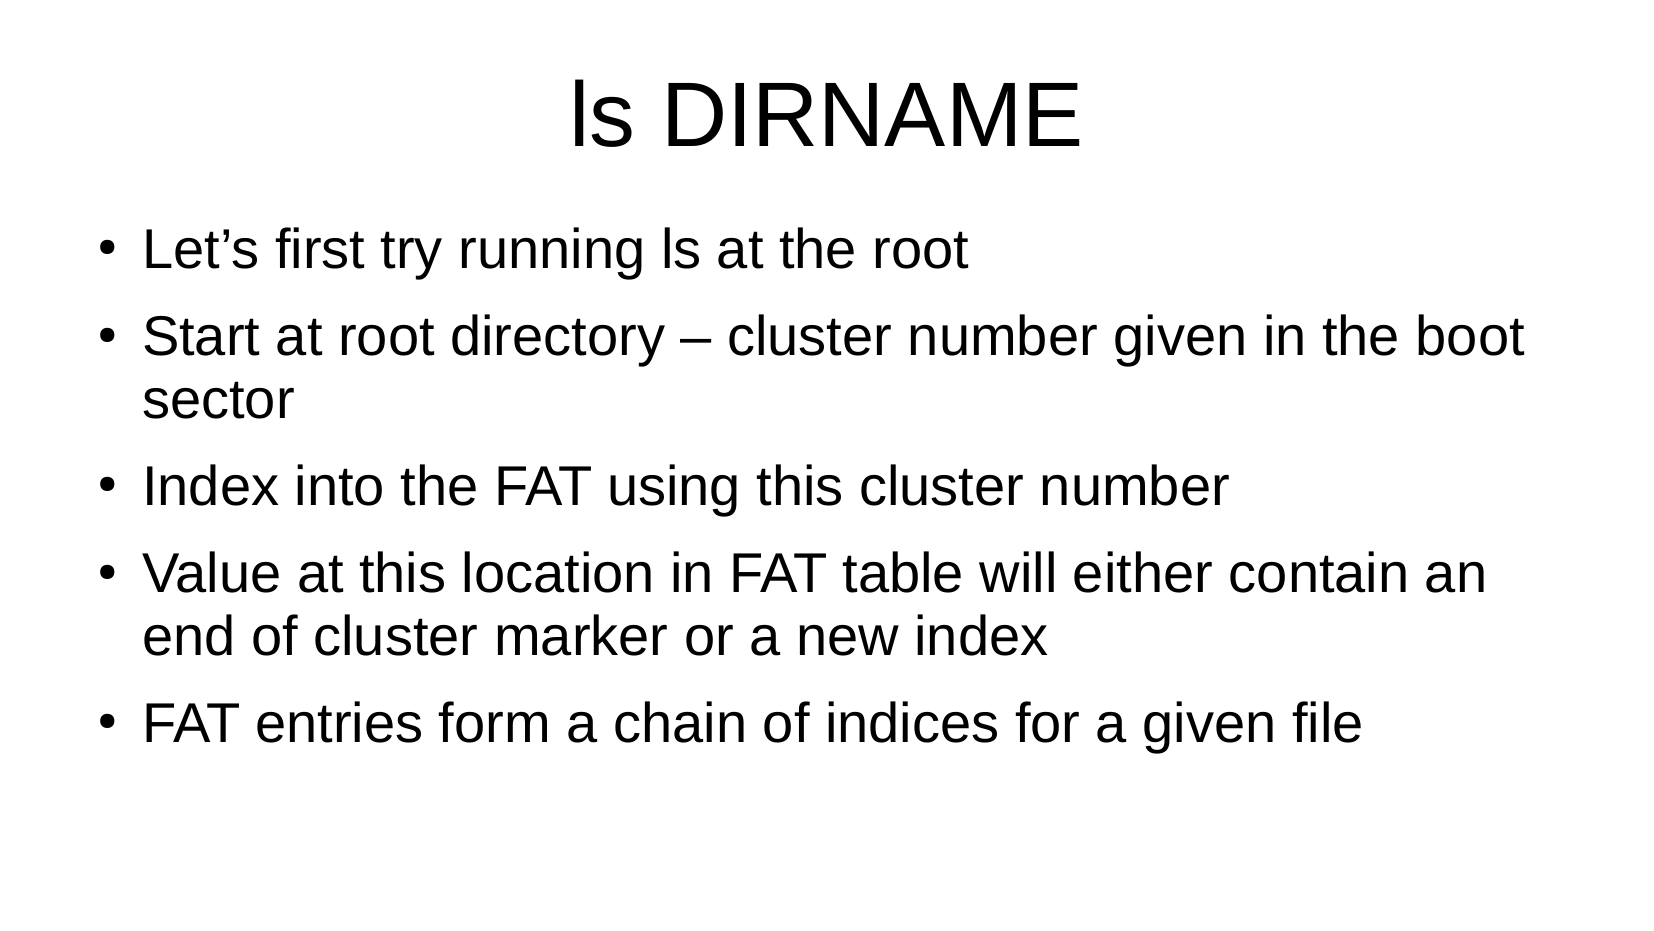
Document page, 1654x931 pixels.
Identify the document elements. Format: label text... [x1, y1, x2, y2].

list Let’s first try running ls at the root Start at root directory – cluster number given in the boot sector Index into the FAT using this cluster number Value at this location in FAT table will either contain an end of cluster marker or a new index FAT entries form a chain of indices for a given file [82, 217, 1571, 758]
title ls DIRNAME [82, 37, 1571, 193]
